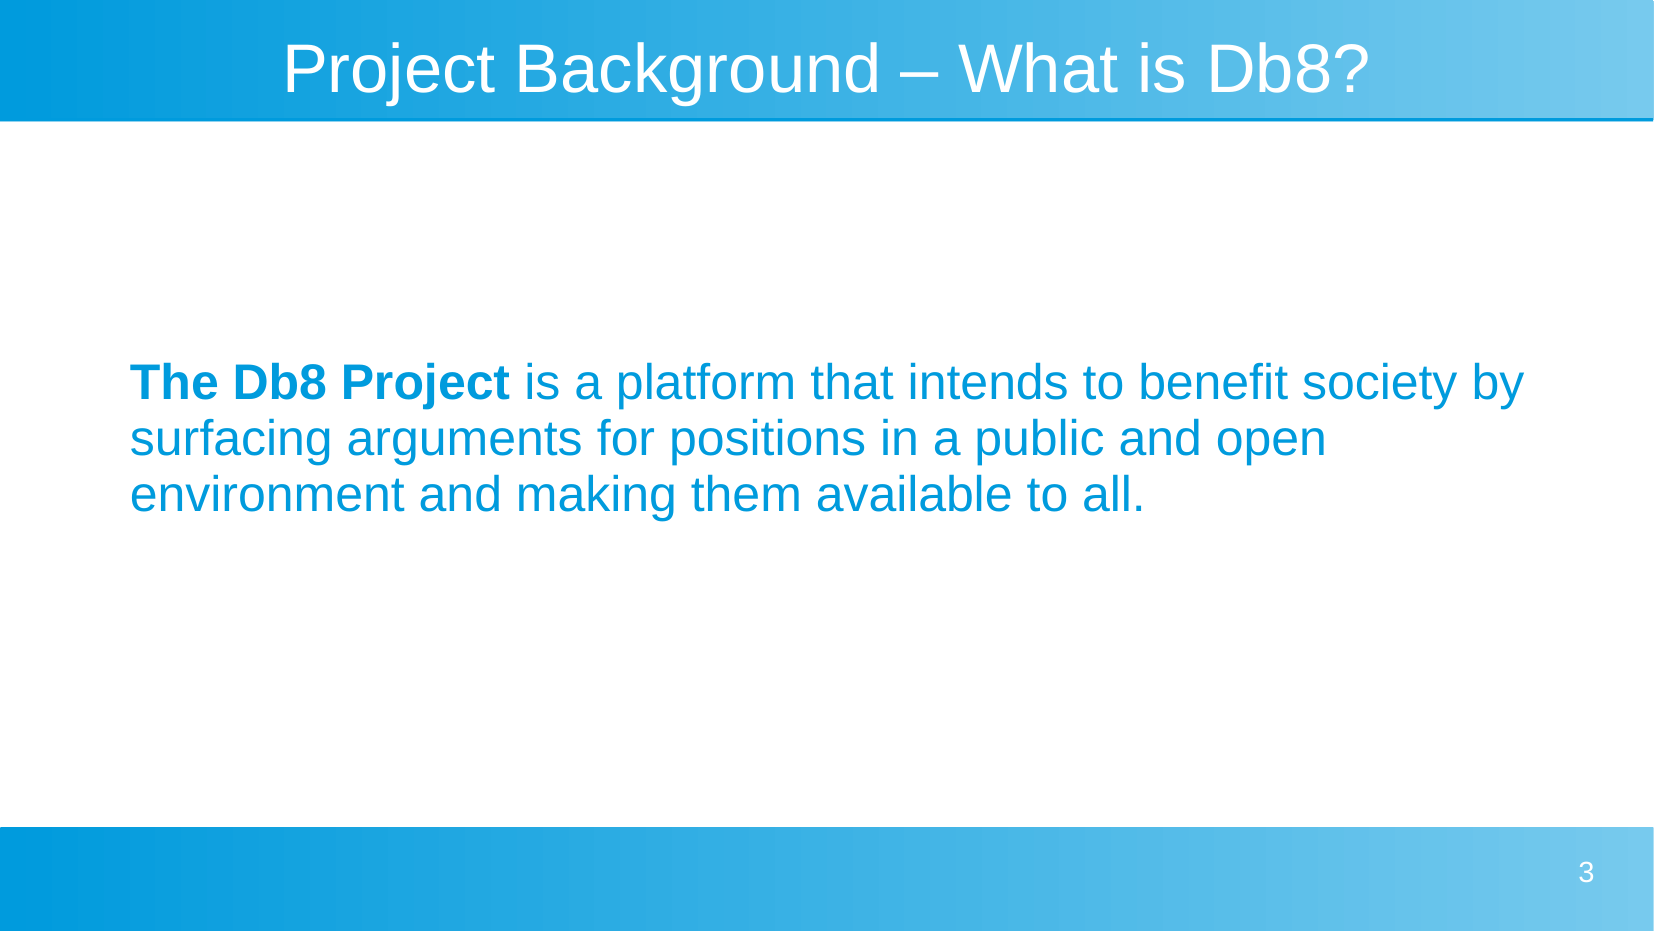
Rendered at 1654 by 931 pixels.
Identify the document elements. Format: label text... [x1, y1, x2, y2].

title Project Background – What is Db8? [59, 29, 1595, 108]
list The Db8 Project is a platform that intends to benefit society by surfacing arguments for positions in a public and open environment and making them available to all. [59, 354, 1595, 931]
